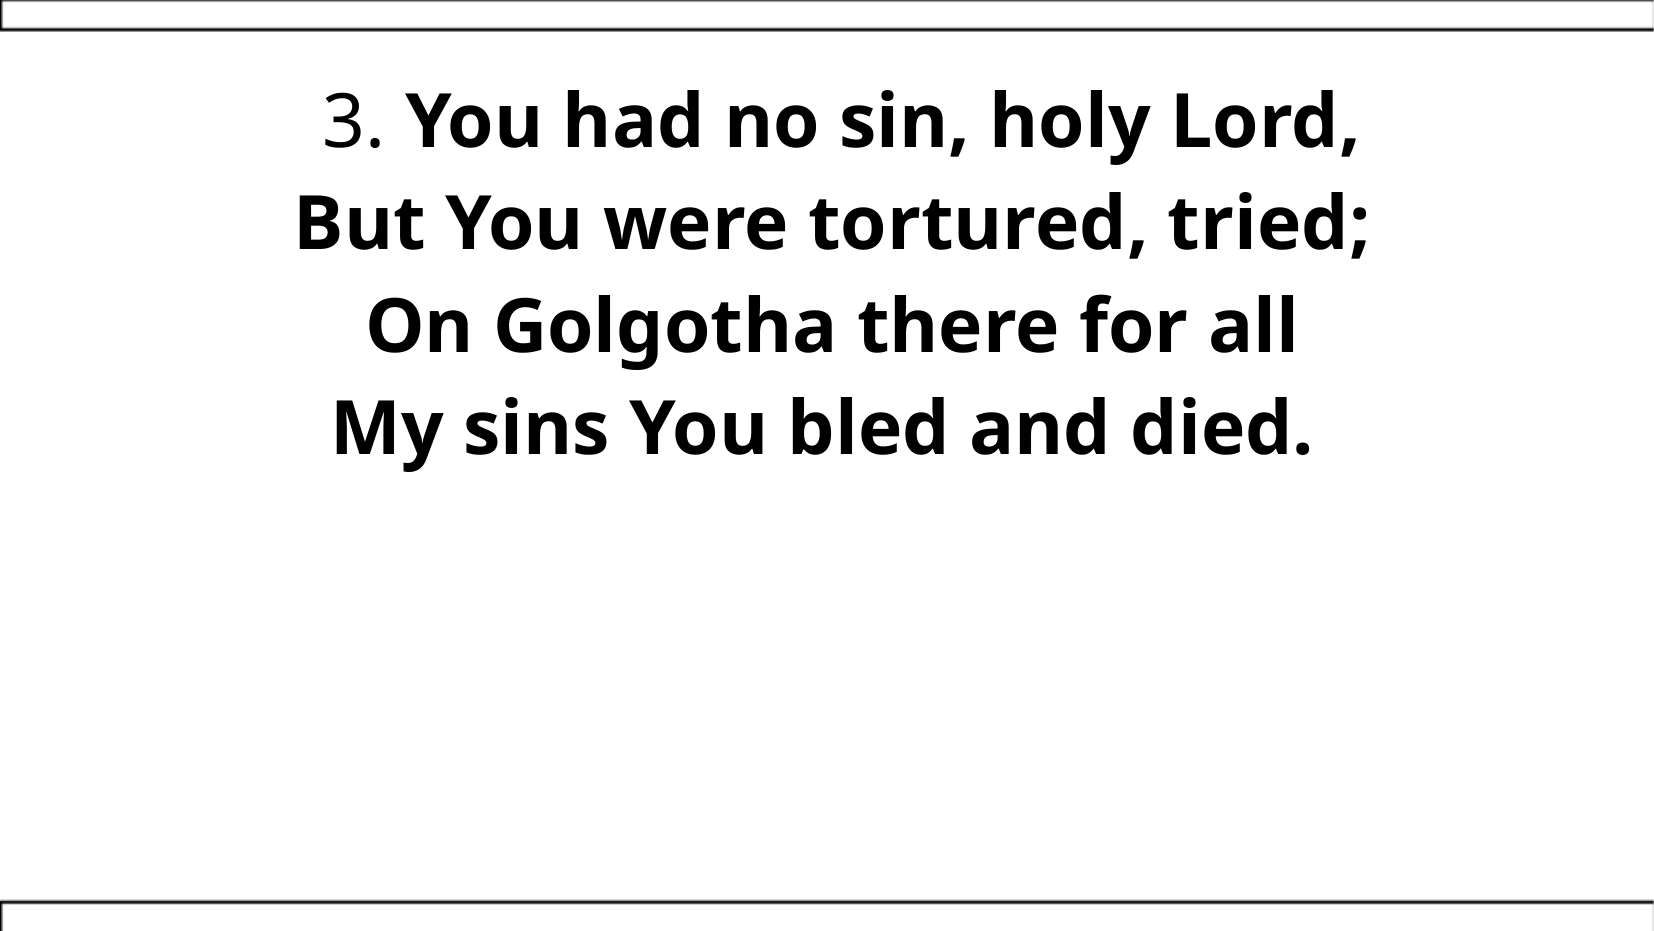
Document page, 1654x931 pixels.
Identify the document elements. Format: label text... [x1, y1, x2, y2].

text_box 3. You had no sin, holy Lord, But You were tortured, tried; On Golgotha there for all My sins You bled and died. [120, 60, 1546, 481]
picture [0, 0, 1654, 931]
